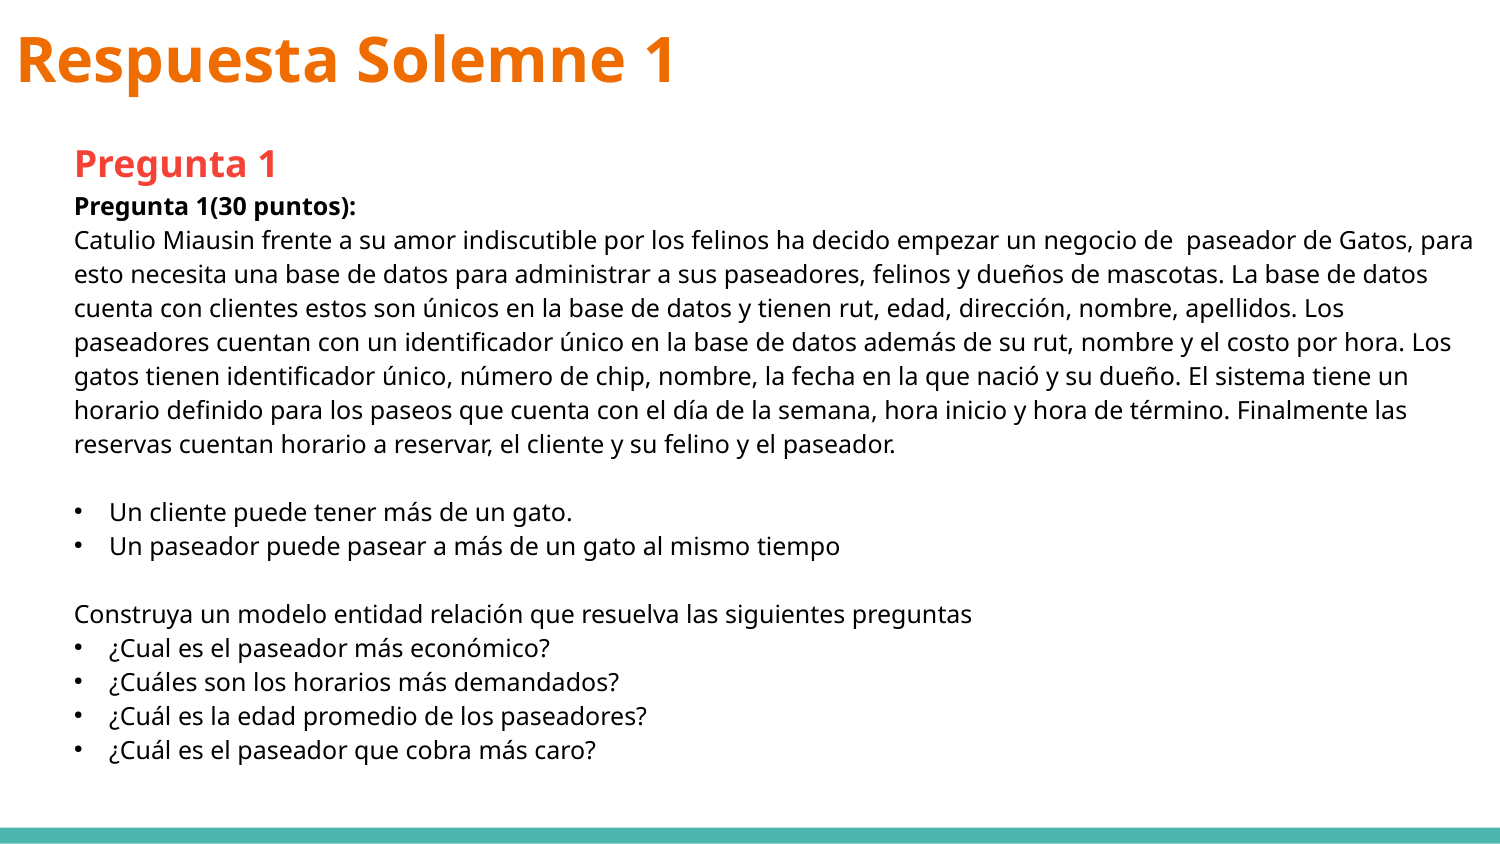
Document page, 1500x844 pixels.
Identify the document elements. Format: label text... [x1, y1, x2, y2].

title Respuesta Solemne 1 [0, 0, 1398, 116]
text_box Pregunta 1 Pregunta 1(30 puntos): Catulio Miausin frente a su amor indiscutible por los felinos ha decido empezar un negocio de paseador de Gatos, para esto necesita una base de datos para administrar a sus paseadores, felinos y dueños de mascotas. La base de datos cuenta con clientes estos son únicos en la base de datos y tienen rut, edad, dirección, nombre, apellidos. Los paseadores cuentan con un identificador único en la base de datos además de su rut, nombre y el costo por hora. Los gatos tienen identificador único, número de chip, nombre, la fecha en la que nació y su dueño. El sistema tiene un horario definido para los paseos que cuenta con el día de la semana, hora inicio y hora de término. Finalmente las reservas cuentan horario a reservar, el cliente y su felino y el paseador. Un cliente puede tener más de un gato. Un paseador puede pasear a más de un gato al mismo tiempo Construya un modelo entidad relación que resuelva las siguientes preguntas ¿Cual es el paseador más económico? ¿Cuáles son los horarios más demandados? ¿Cuál es la edad promedio de los paseadores? ¿Cuál es el paseador que cobra más caro? [59, 129, 1500, 844]
